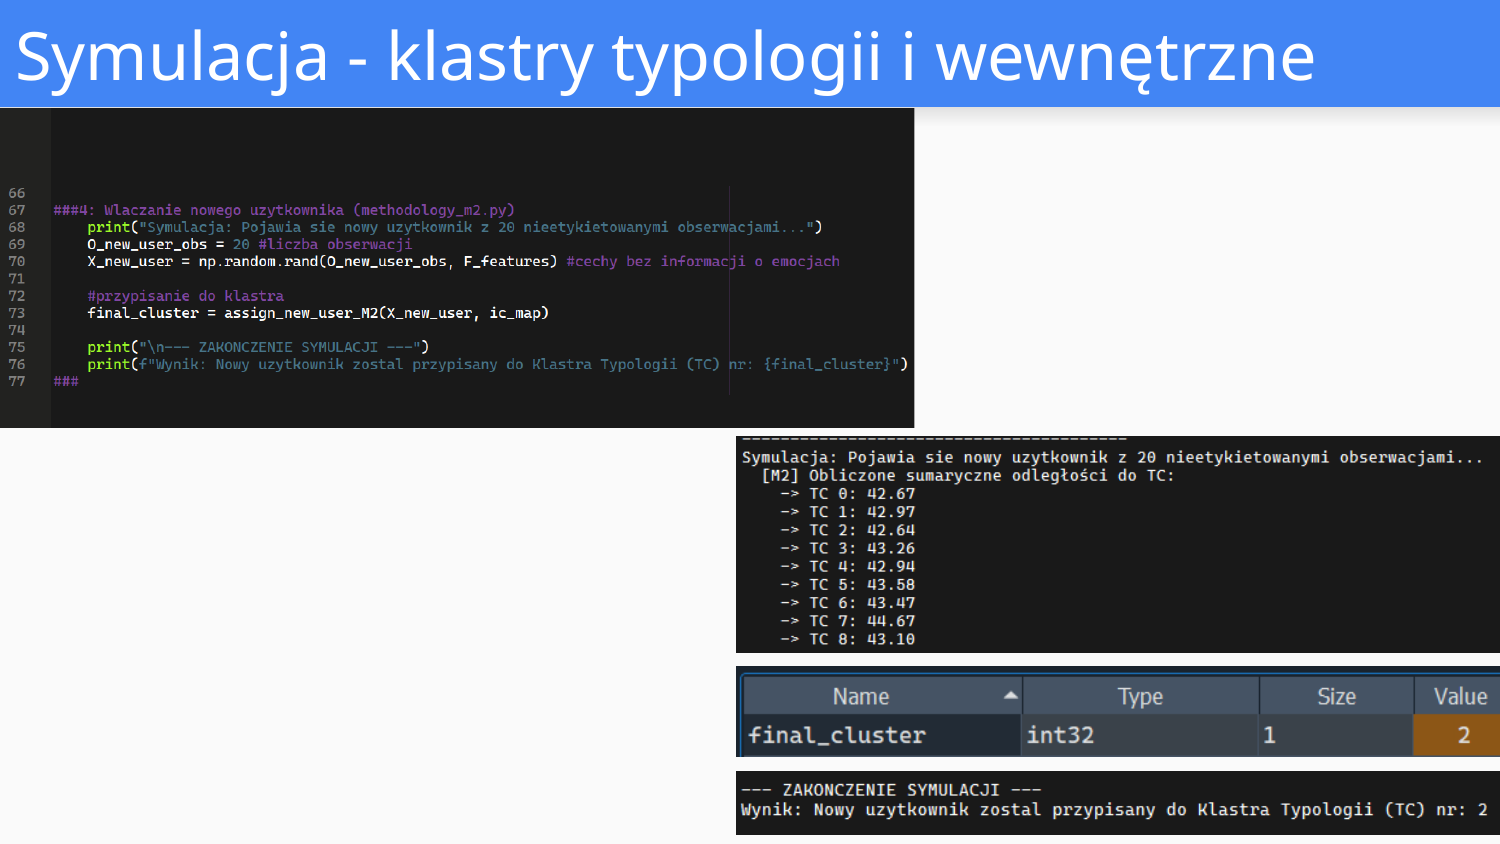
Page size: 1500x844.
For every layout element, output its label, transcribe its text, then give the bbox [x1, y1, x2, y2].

picture [736, 666, 1500, 757]
picture [736, 436, 1500, 653]
picture [0, 108, 915, 428]
title Symulacja - klastry typologii i wewnętrzne [0, 0, 1500, 109]
picture [736, 771, 1500, 835]
